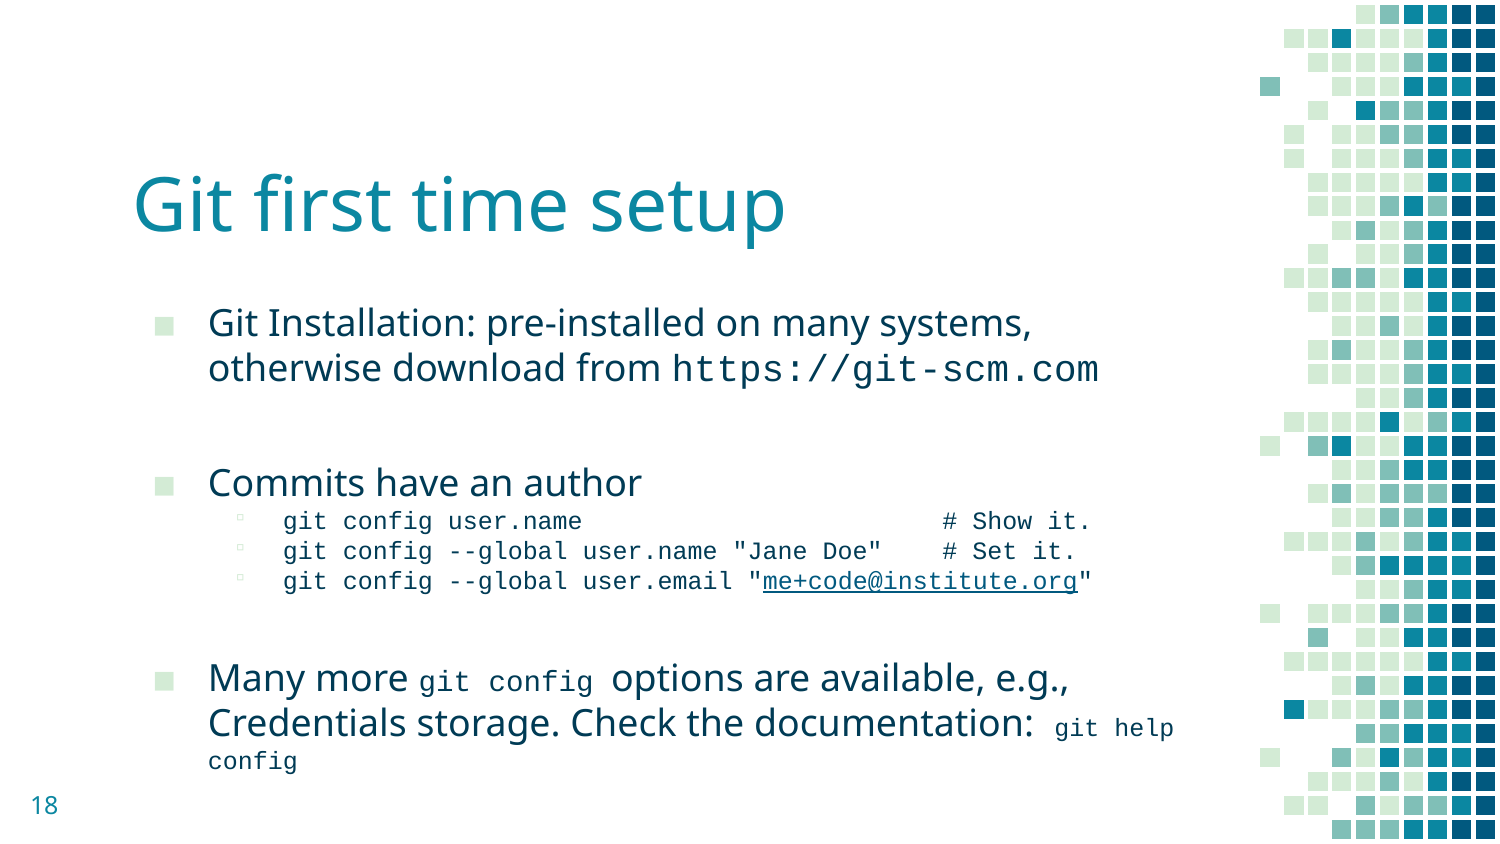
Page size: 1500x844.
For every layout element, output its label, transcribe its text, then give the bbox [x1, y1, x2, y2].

slide_number <number> [15, 774, 105, 839]
title Git first time setup [117, 121, 1227, 262]
list Git Installation: pre-installed on many systems, otherwise download from https://git-scm.com Commits have an author git config user.name # Show it. git config --global user.name "Jane Doe" # Set it. git config --global user.email "me+code@institute.org" Many more git config options are available, e.g., Credentials storage. Check the documentation: git help config [117, 284, 1227, 774]
